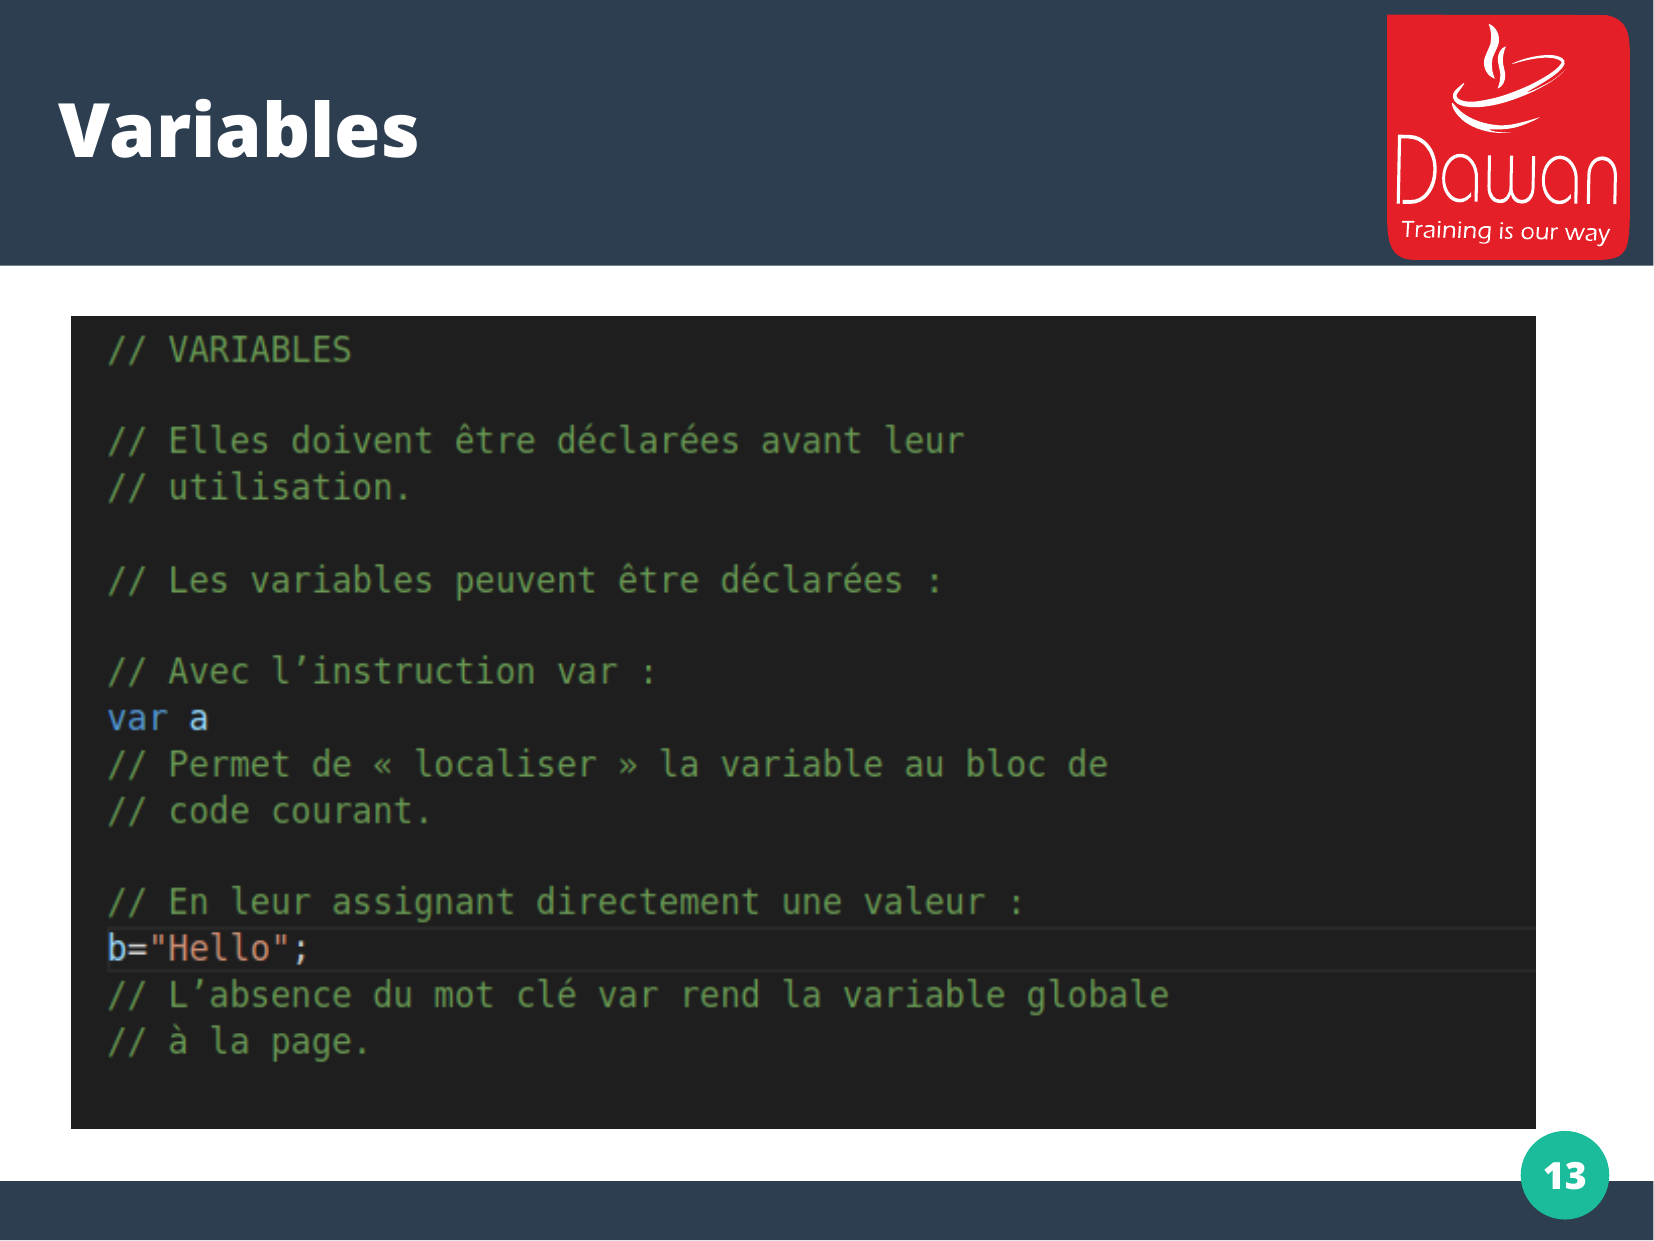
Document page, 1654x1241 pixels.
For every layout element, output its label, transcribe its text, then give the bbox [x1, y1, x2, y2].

picture [71, 316, 1536, 1129]
title Variables [59, 49, 1387, 207]
picture [1387, 14, 1630, 260]
